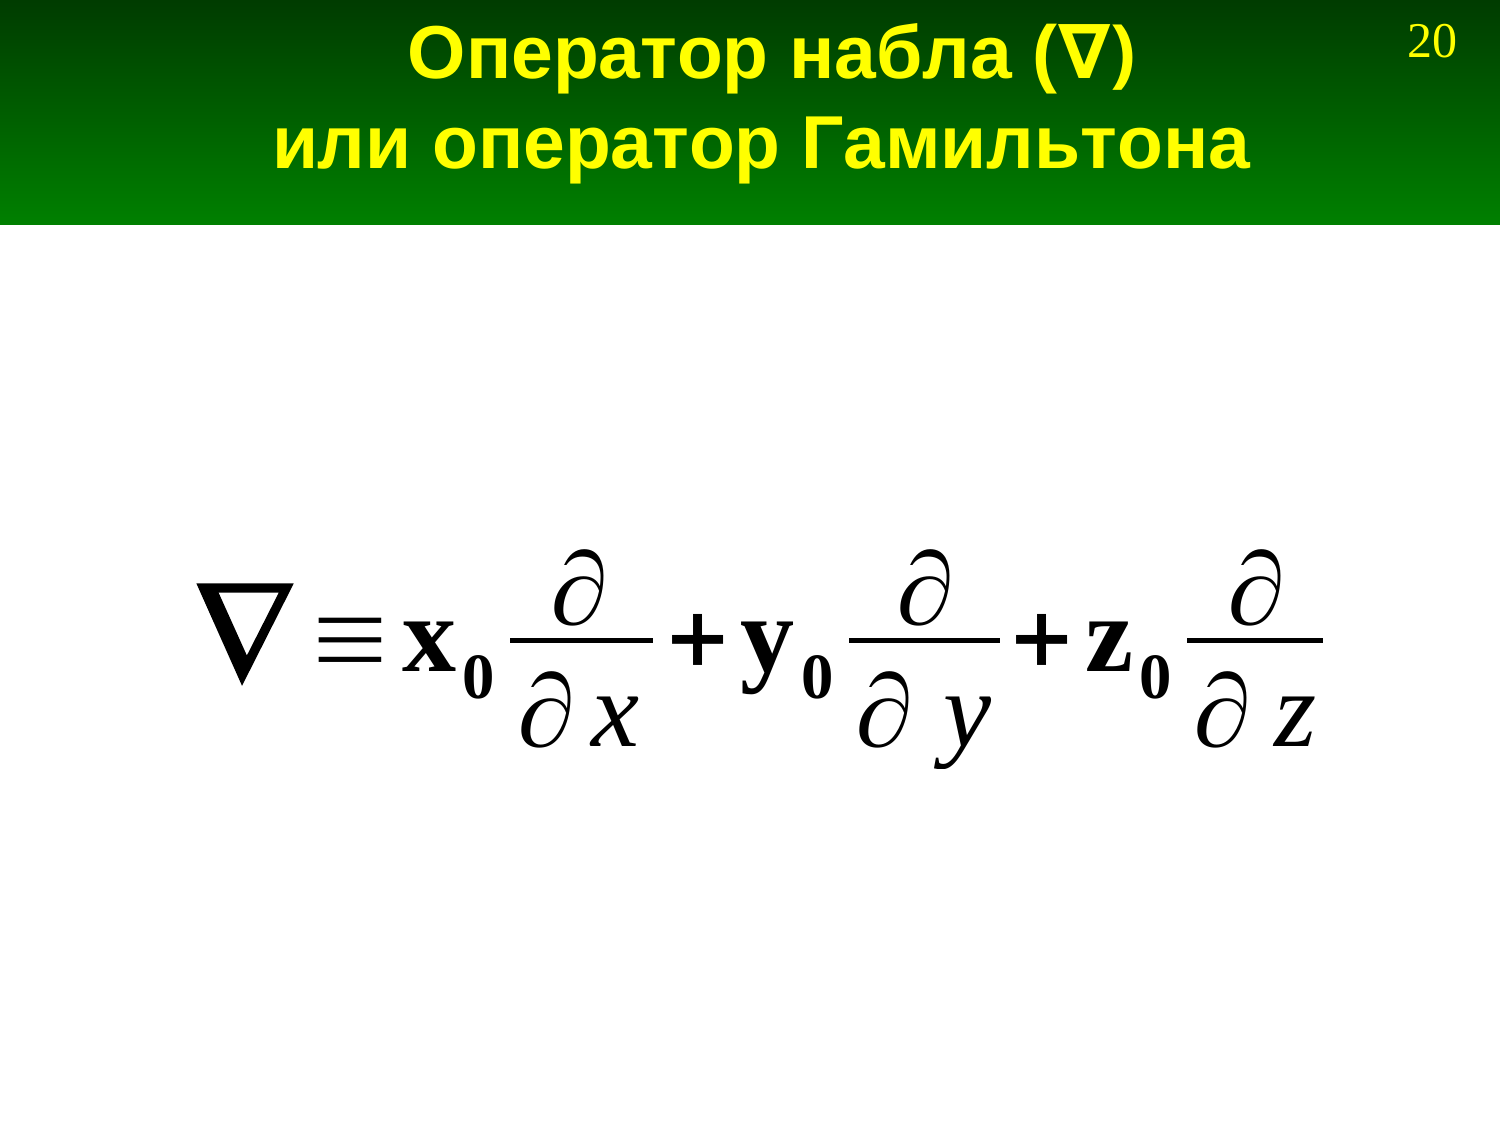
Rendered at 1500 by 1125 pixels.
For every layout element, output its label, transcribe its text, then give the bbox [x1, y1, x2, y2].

title Оператор набла (∇) или оператор Гамильтона [123, 0, 1399, 192]
chart [165, 543, 1357, 769]
